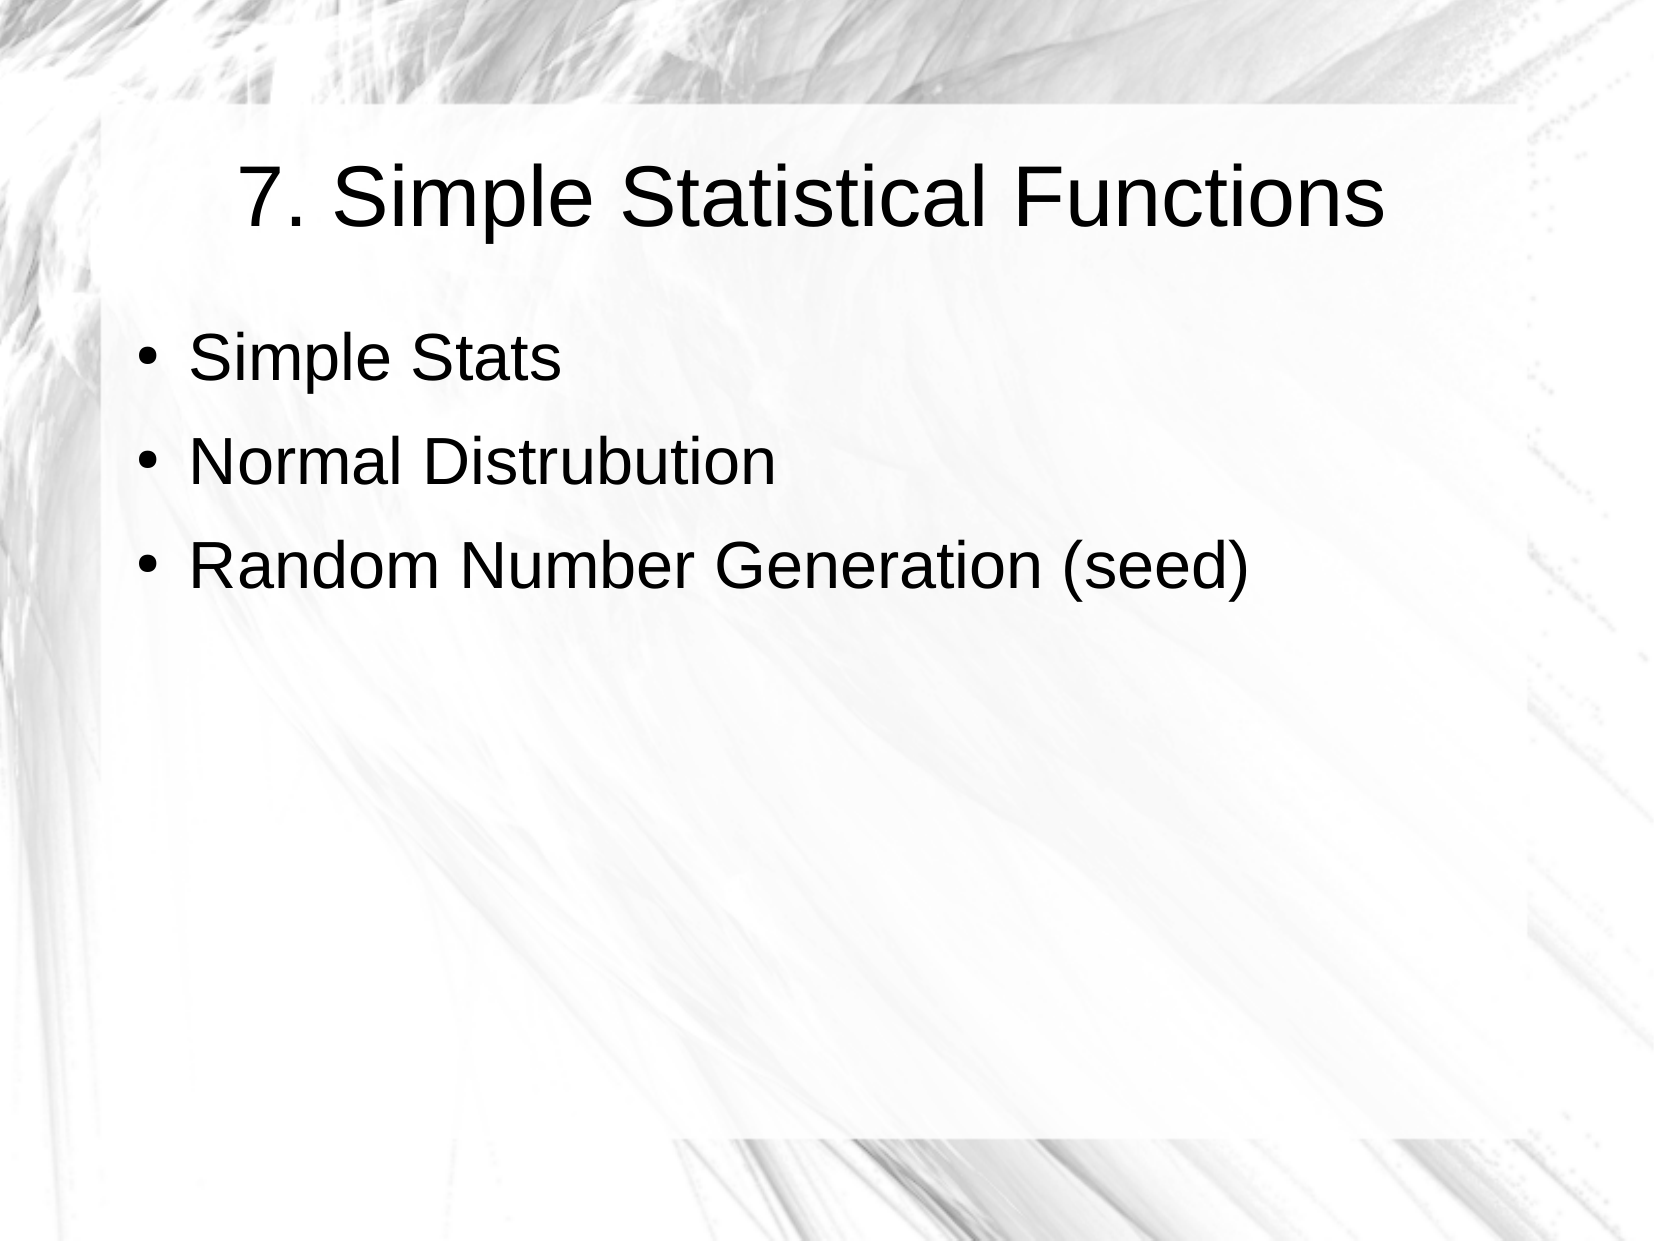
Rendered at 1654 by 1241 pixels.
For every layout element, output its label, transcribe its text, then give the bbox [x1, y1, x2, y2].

title 7. Simple Statistical Functions [118, 112, 1506, 281]
list Simple Stats Normal Distrubution Random Number Generation (seed) [118, 319, 1571, 945]
picture [0, 0, 1654, 1241]
